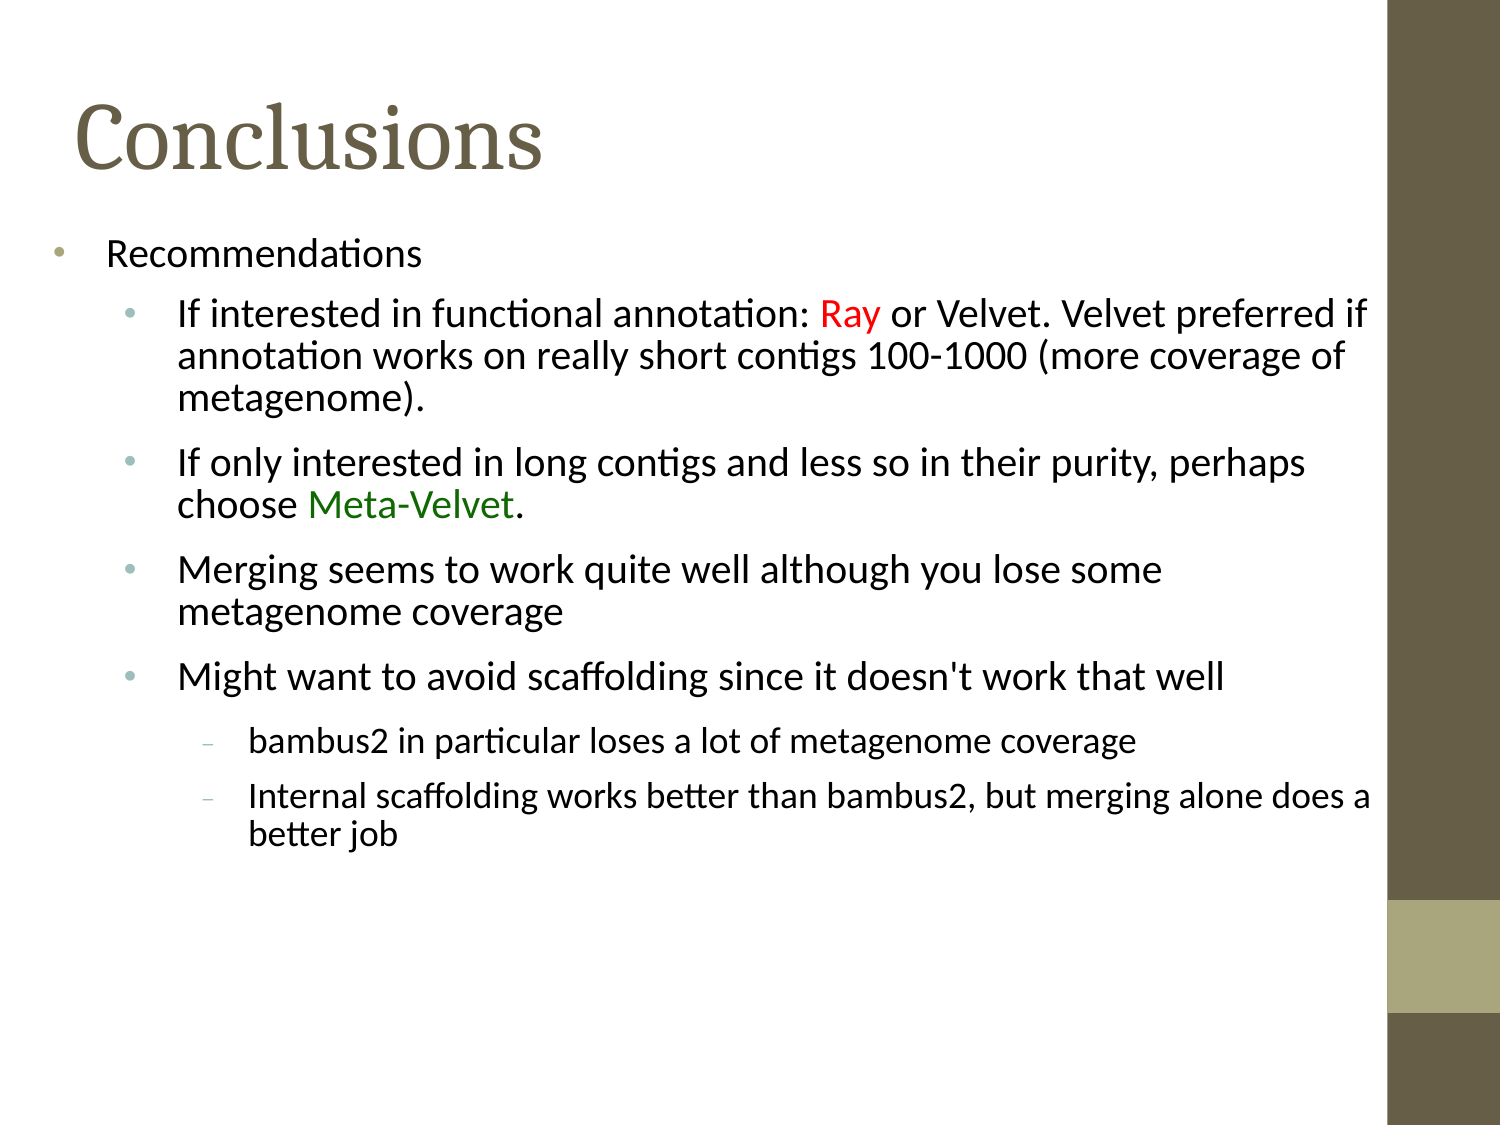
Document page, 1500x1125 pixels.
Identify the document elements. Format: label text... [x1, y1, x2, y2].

list Recommendations If interested in functional annotation: Ray or Velvet. Velvet preferred if annotation works on really short contigs 100-1000 (more coverage of metagenome). If only interested in long contigs and less so in their purity, perhaps choose Meta-Velvet. Merging seems to work quite well although you lose some metagenome coverage Might want to avoid scaffolding since it doesn't work that well bambus2 in particular loses a lot of metagenome coverage Internal scaffolding works better than bambus2, but merging alone does a better job [35, 236, 1382, 1063]
title Conclusions [75, 82, 1326, 195]
